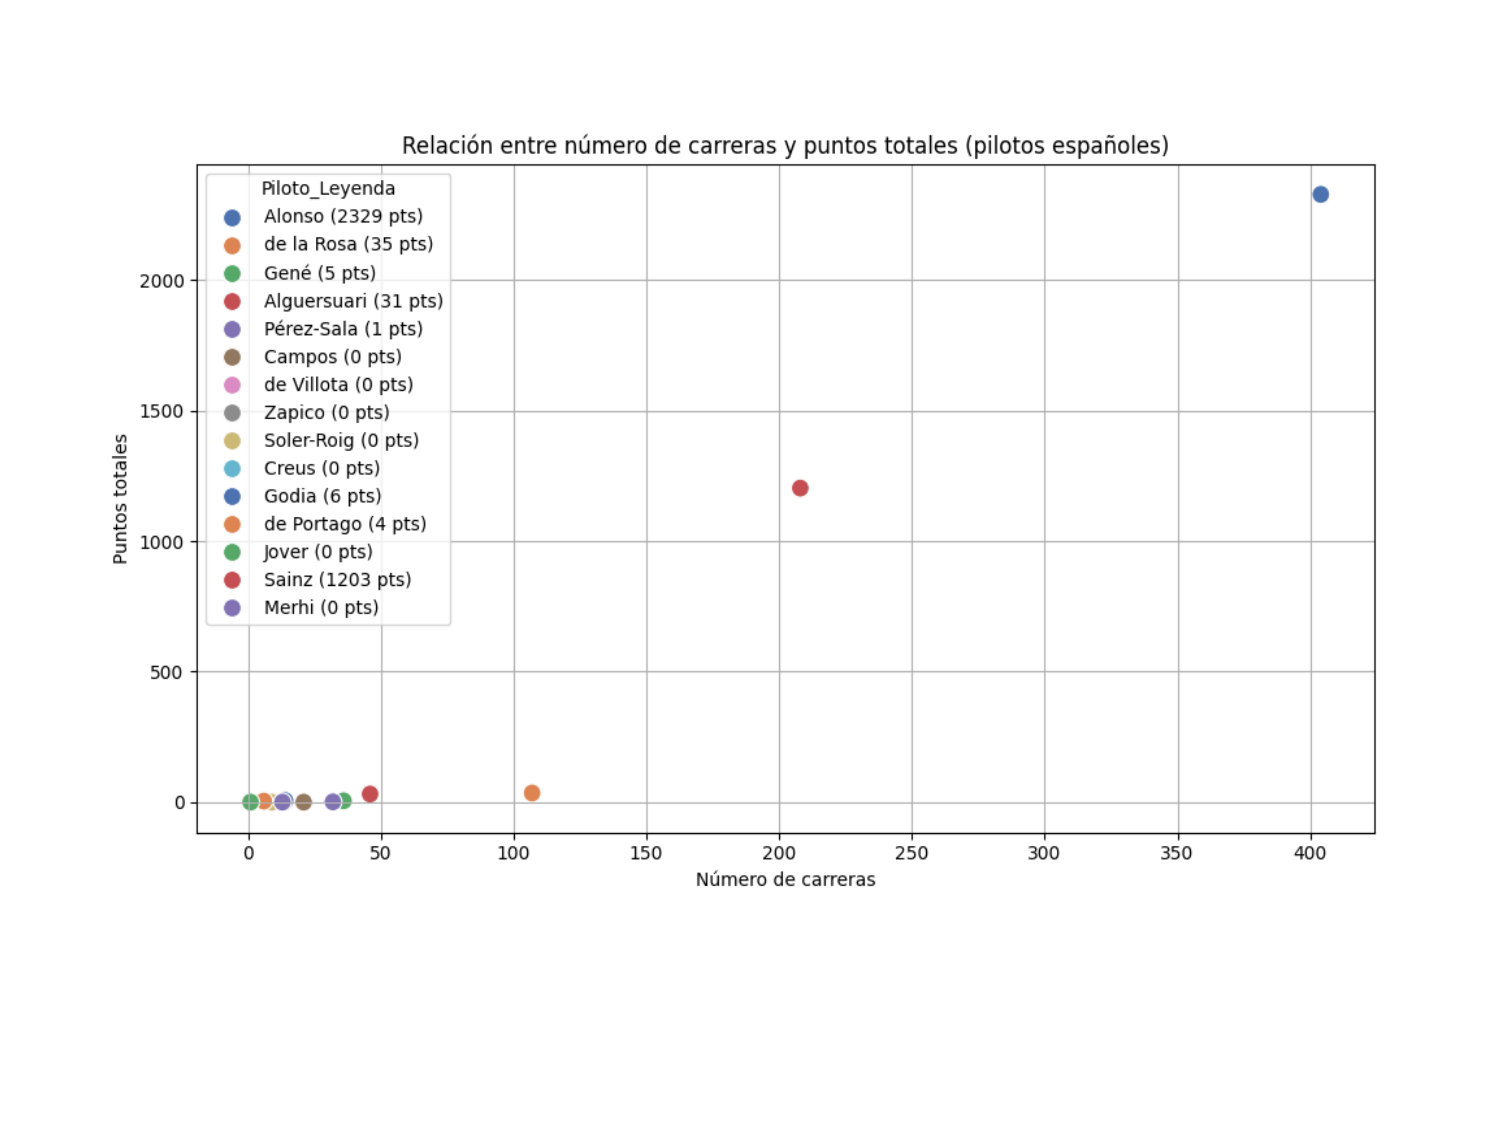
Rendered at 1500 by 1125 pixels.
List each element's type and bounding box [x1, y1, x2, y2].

title [75, 45, 1425, 233]
picture [94, 114, 1394, 910]
